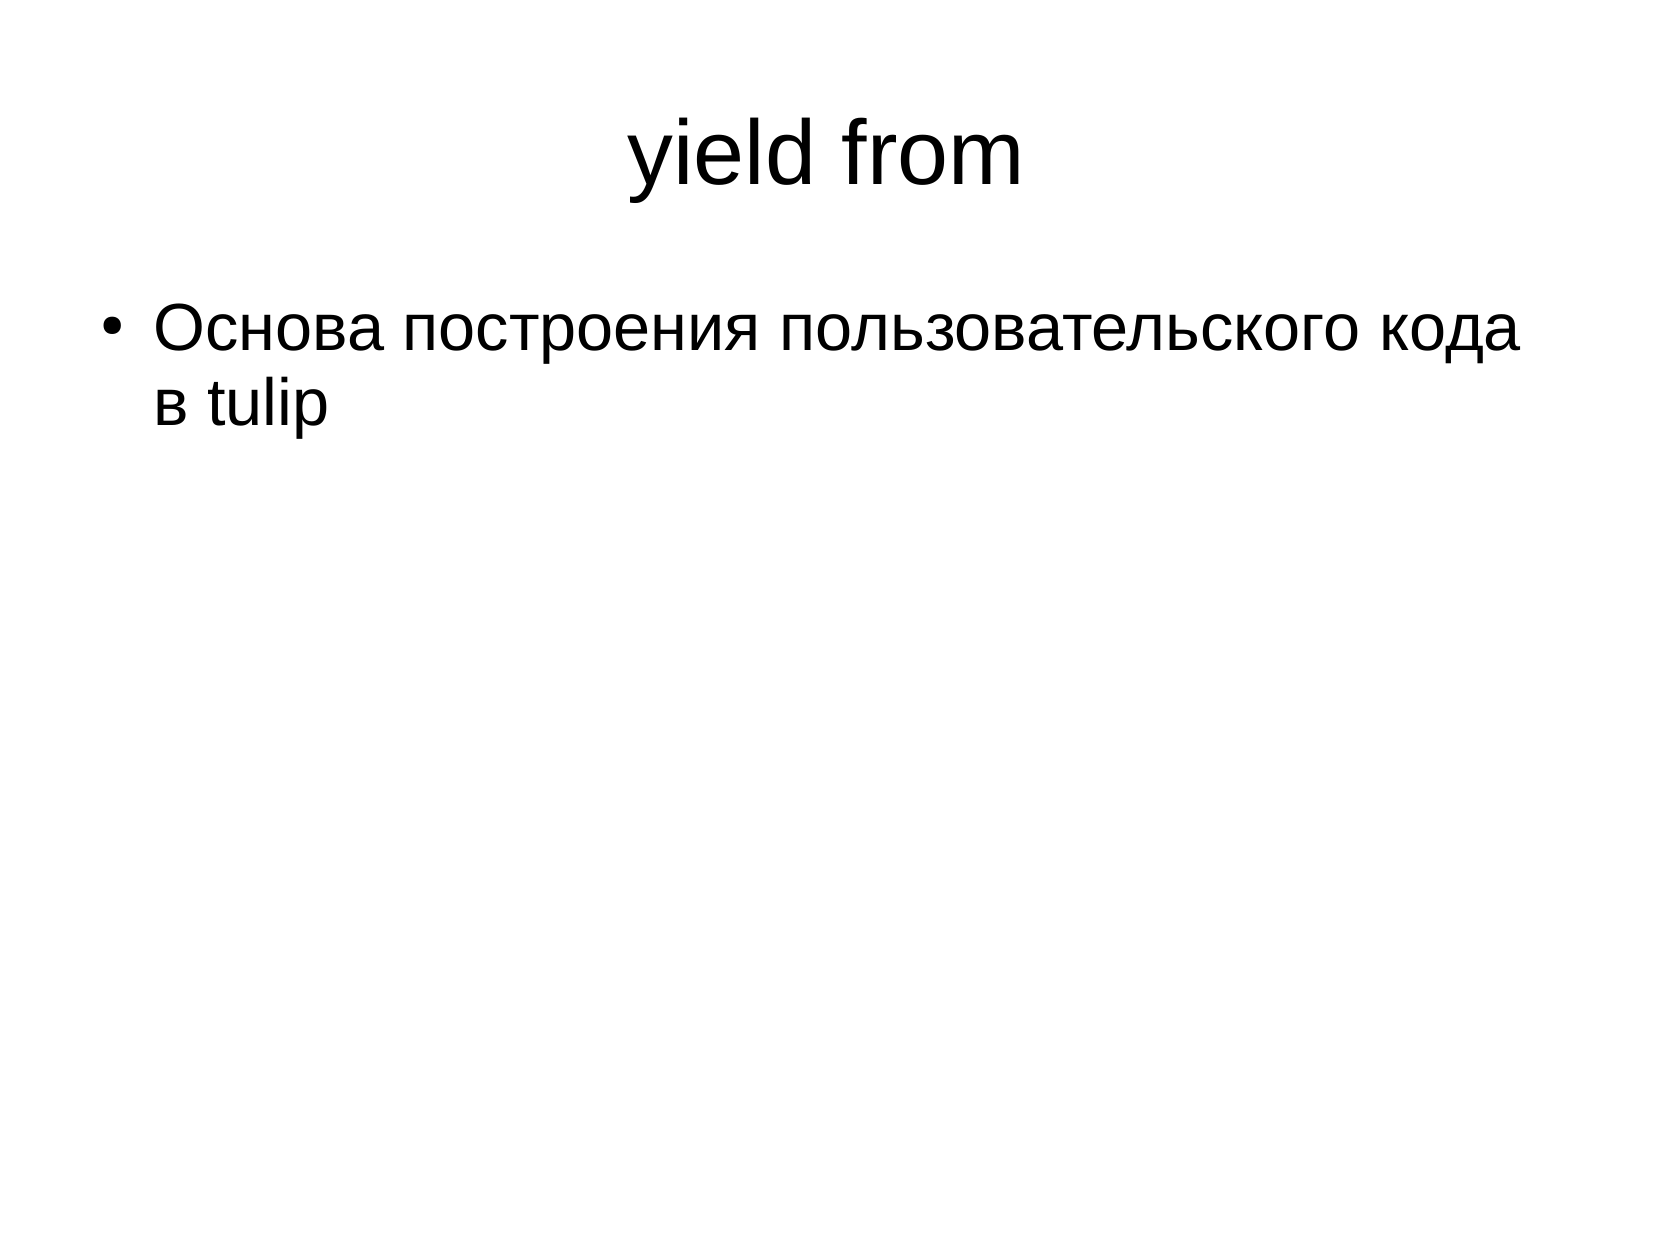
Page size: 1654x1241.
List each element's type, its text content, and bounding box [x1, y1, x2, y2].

title yield from [82, 49, 1571, 257]
list Основа построения пользовательского кода в tulip [82, 290, 1571, 1010]
